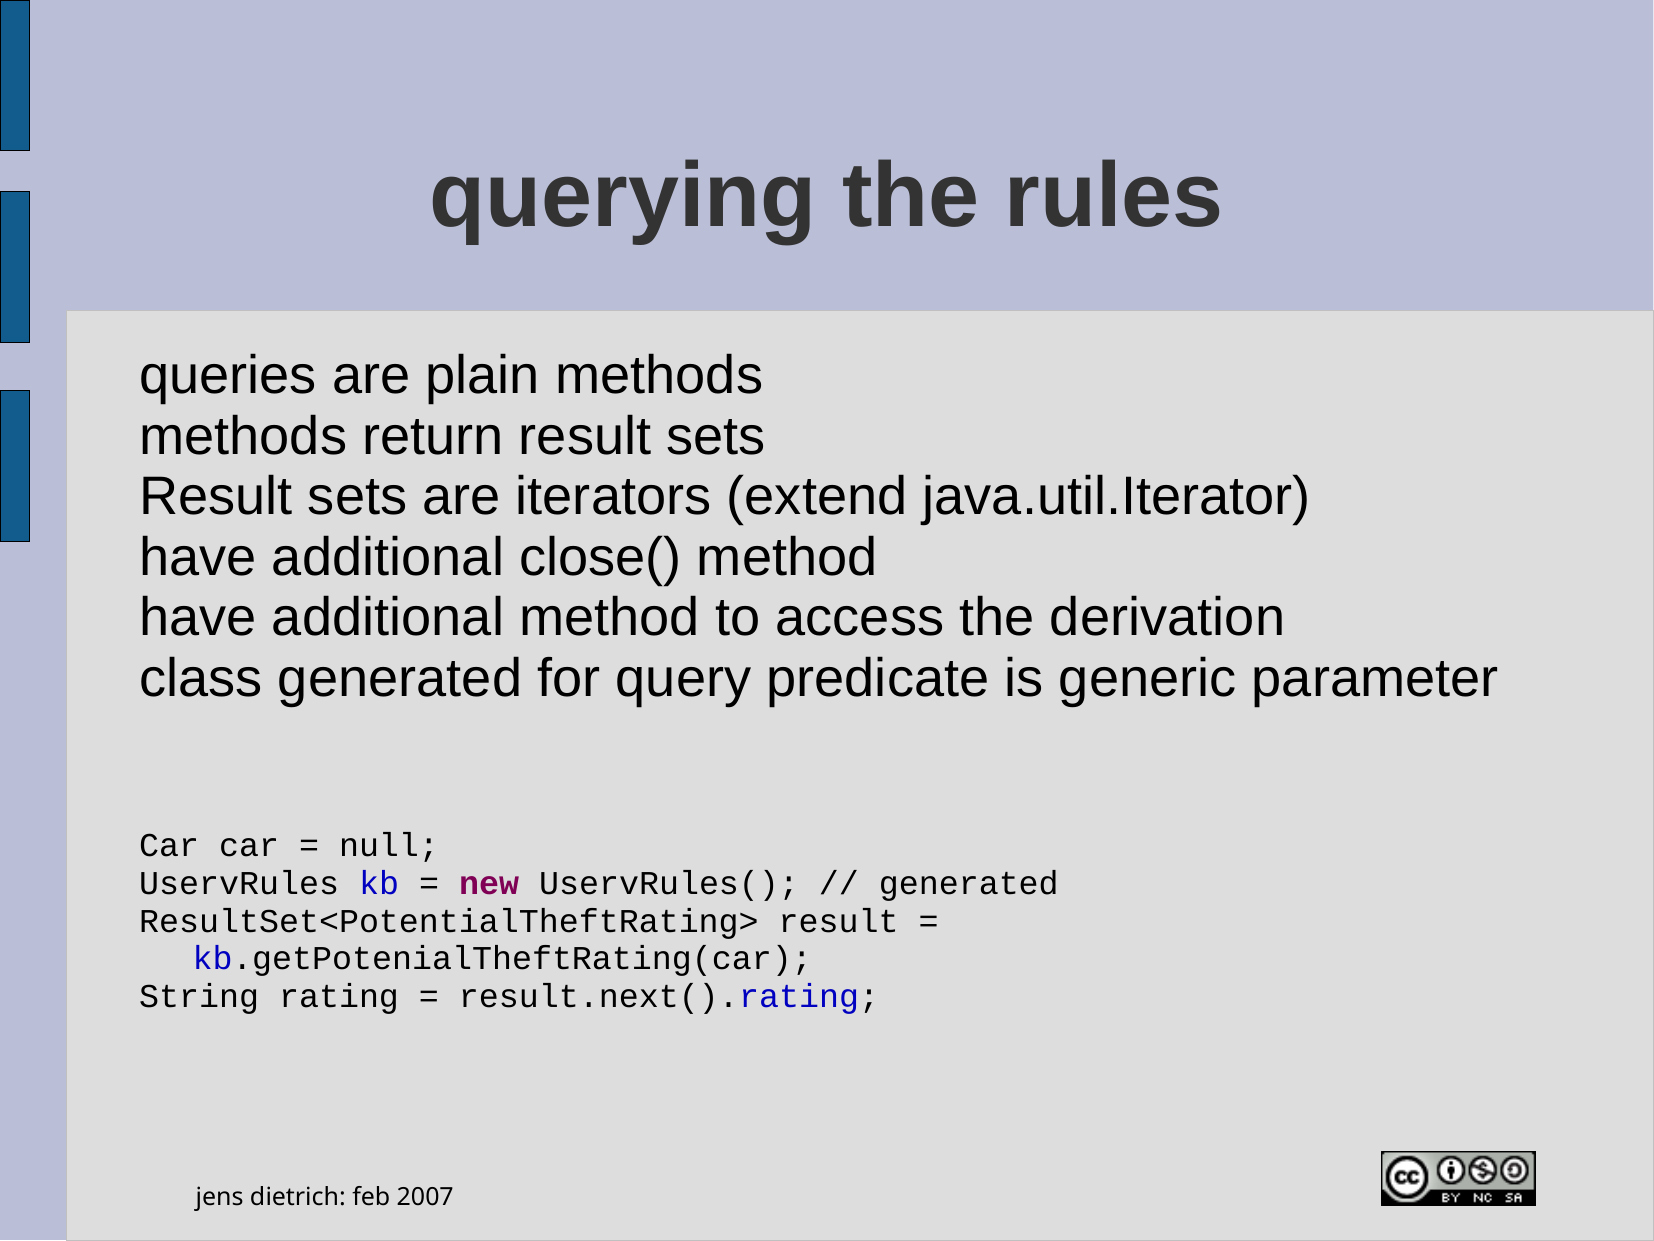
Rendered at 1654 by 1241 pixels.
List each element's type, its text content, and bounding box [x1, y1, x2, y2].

title querying the rules [121, 91, 1534, 299]
picture [1381, 1151, 1536, 1206]
list queries are plain methods methods return result sets Result sets are iterators (extend java.util.Iterator) have additional close() method have additional method to access the derivation class generated for query predicate is generic parameter Car car = null; UservRules kb = new UservRules(); // generated ResultSet<PotentialTheftRating> result = kb.getPotenialTheftRating(car); String rating = result.next().rating; [121, 344, 1534, 1127]
